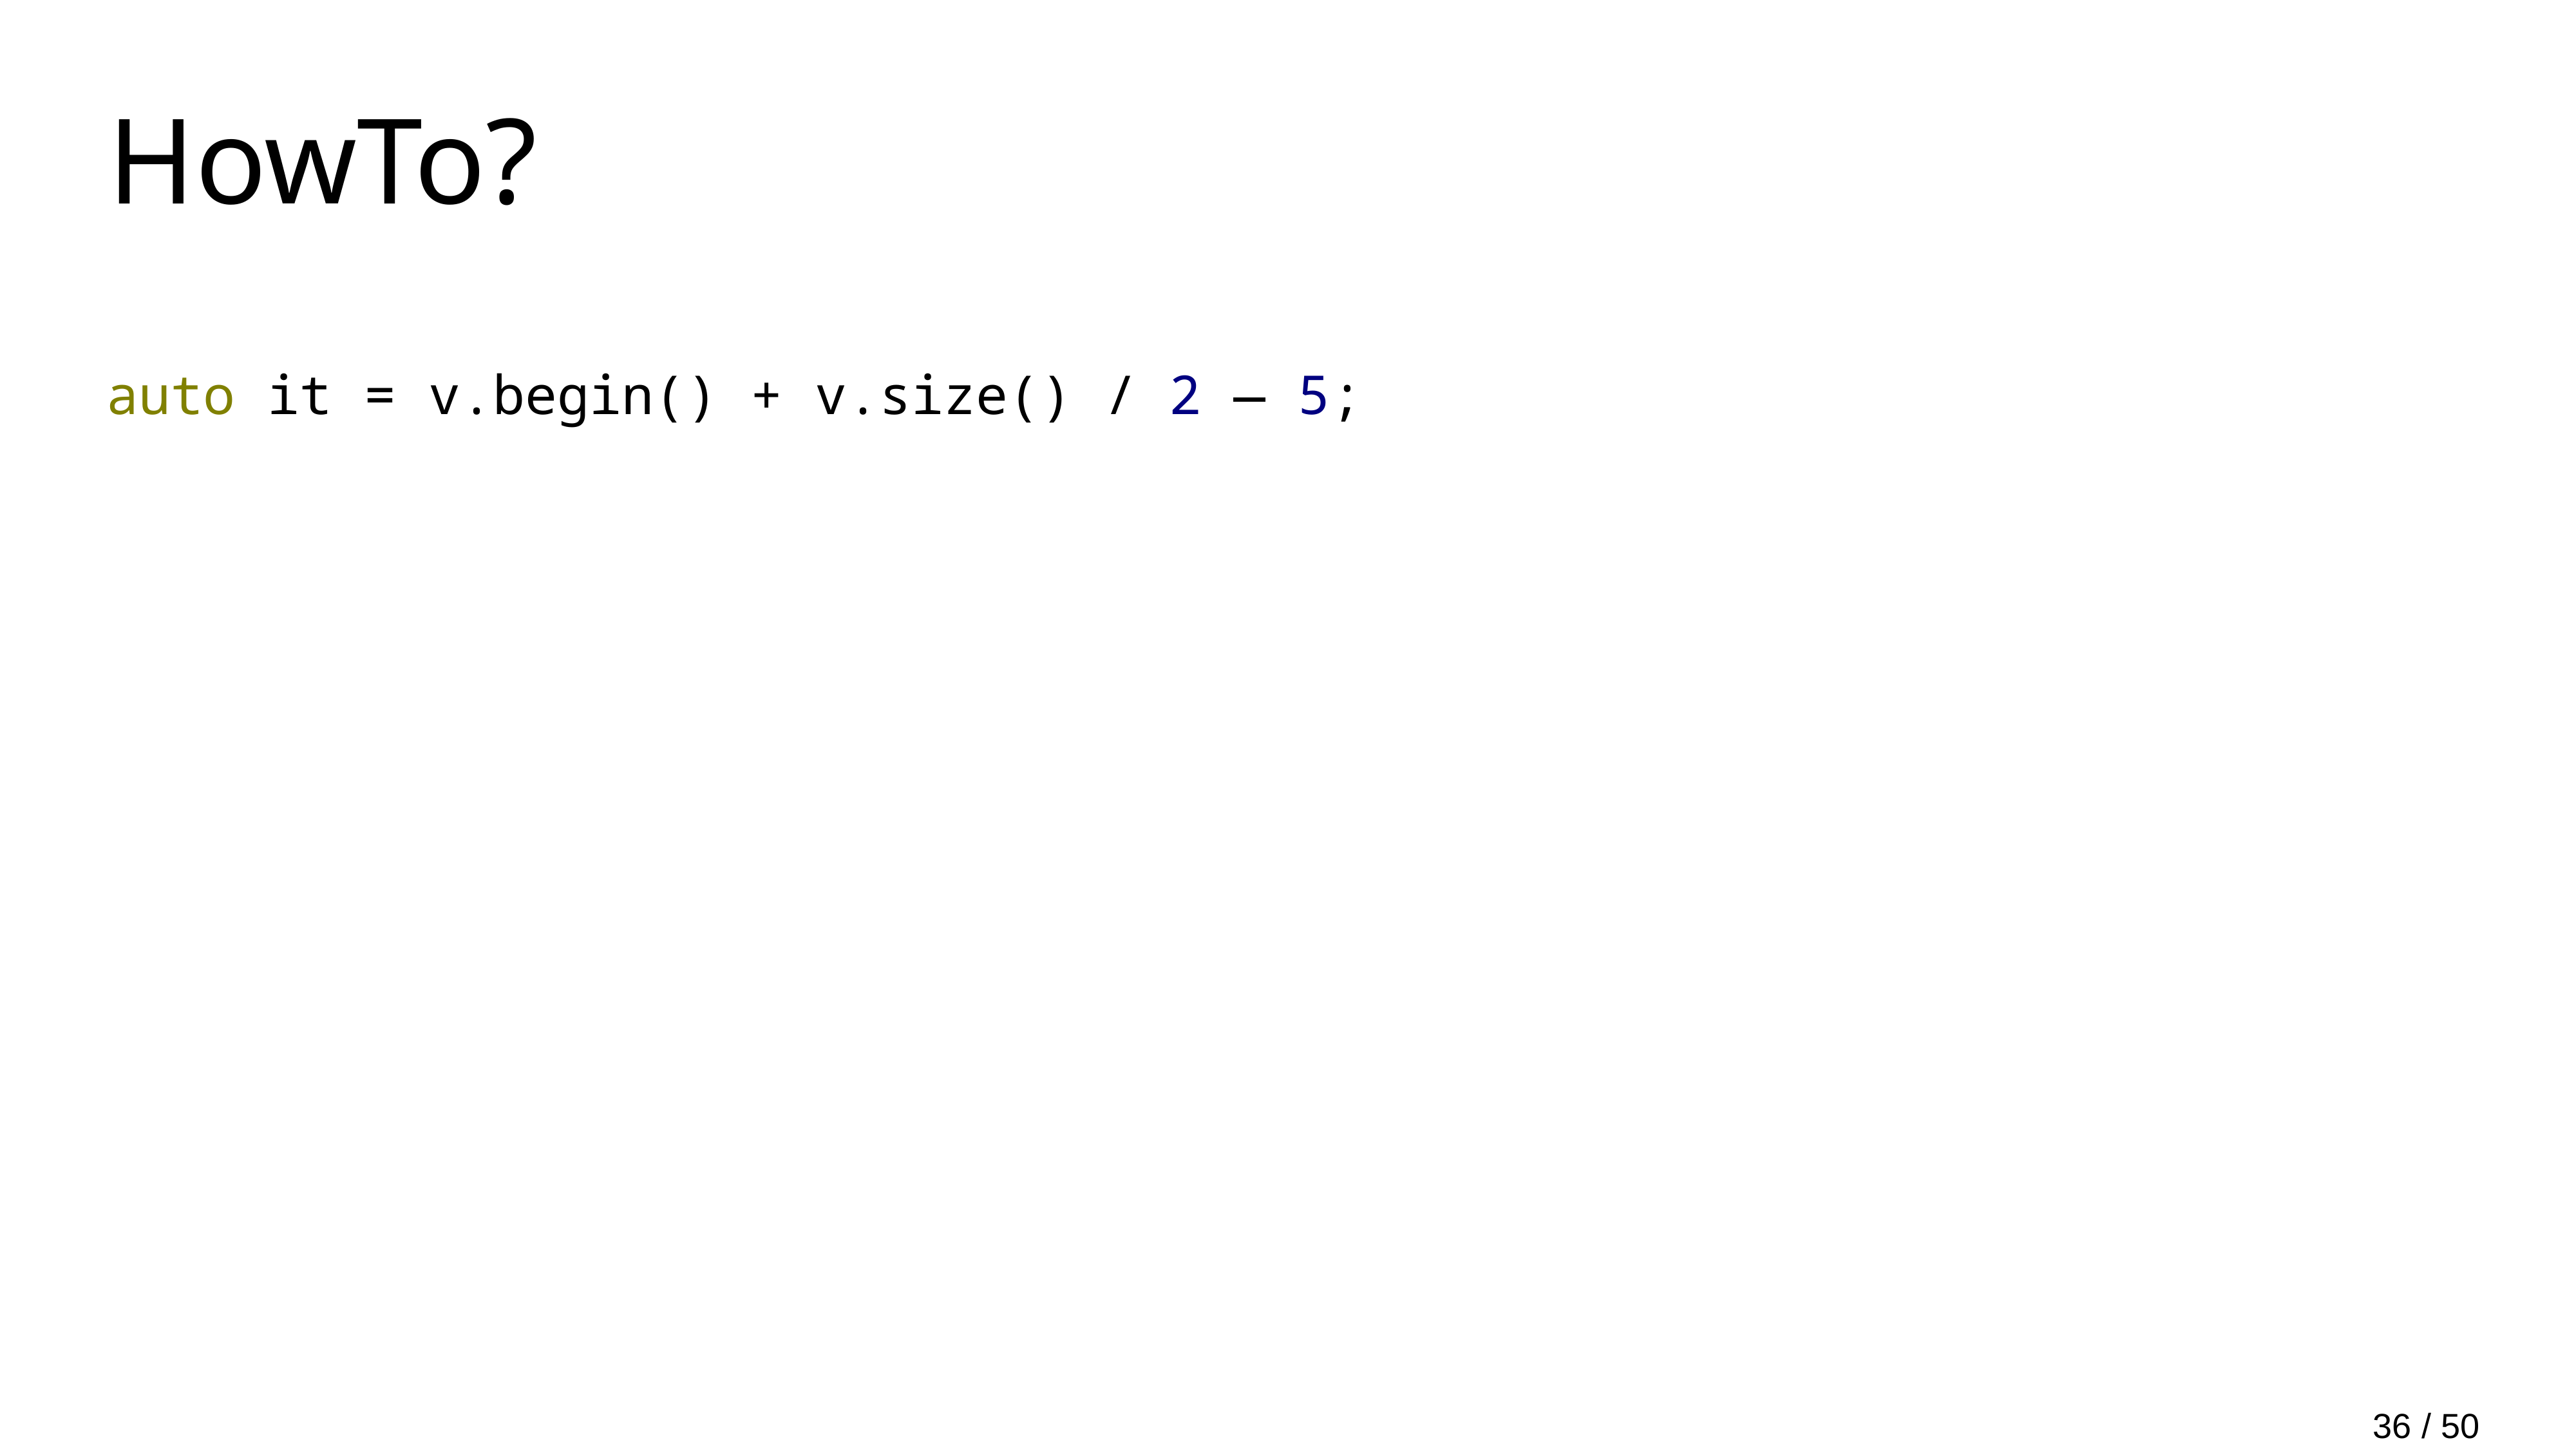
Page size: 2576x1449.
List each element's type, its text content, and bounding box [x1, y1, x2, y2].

title HowTo? [108, 80, 2468, 242]
text_box <number> / 50 [2363, 1402, 2576, 1449]
list auto it = v.begin() + v.size() / 2 — 5; [0, 295, 2576, 1449]
